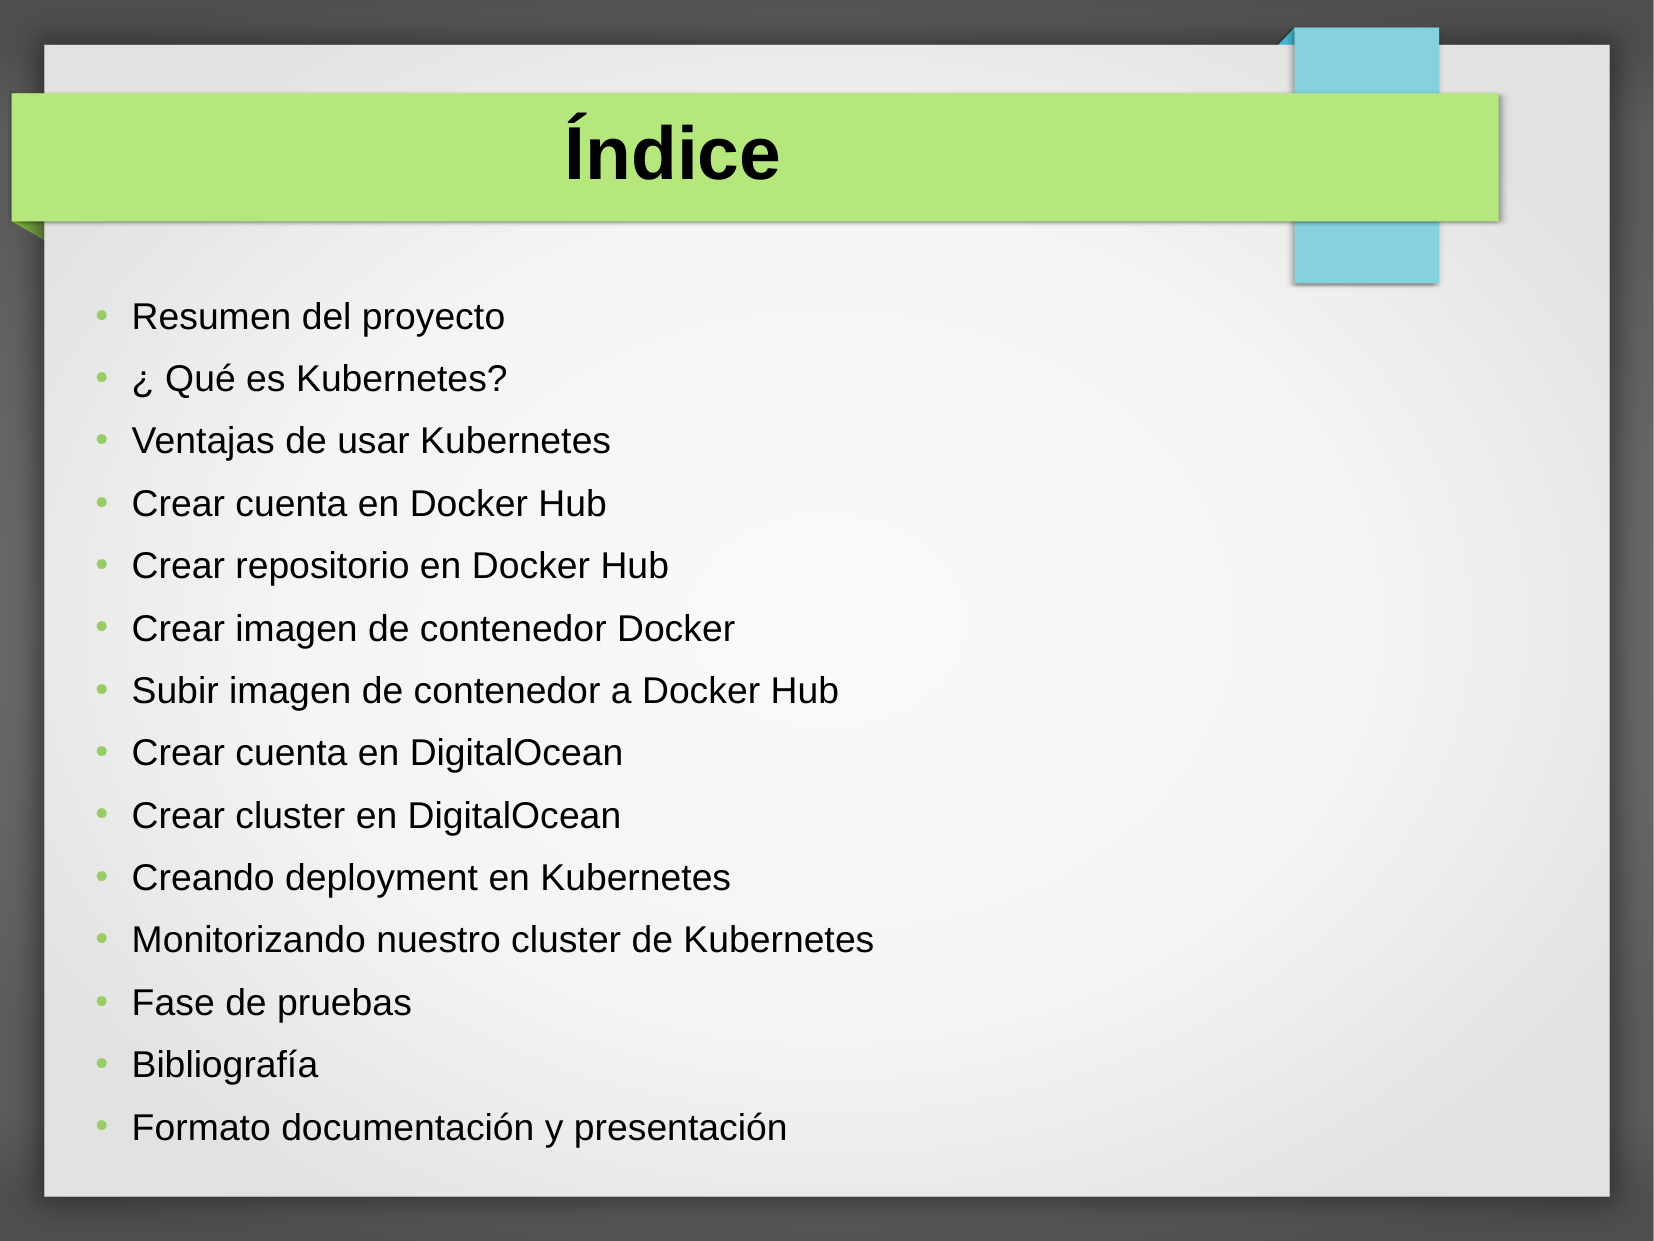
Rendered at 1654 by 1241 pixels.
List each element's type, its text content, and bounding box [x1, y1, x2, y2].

picture [0, 0, 1654, 1241]
list Resumen del proyecto ¿ Qué es Kubernetes? Ventajas de usar Kubernetes Crear cuenta en Docker Hub Crear repositorio en Docker Hub Crear imagen de contenedor Docker Subir imagen de contenedor a Docker Hub Crear cuenta en DigitalOcean Crear cluster en DigitalOcean Creando deployment en Kubernetes Monitorizando nuestro cluster de Kubernetes Fase de pruebas Bibliografía Formato documentación y presentación [82, 295, 1654, 1158]
title Índice [82, 94, 1264, 213]
